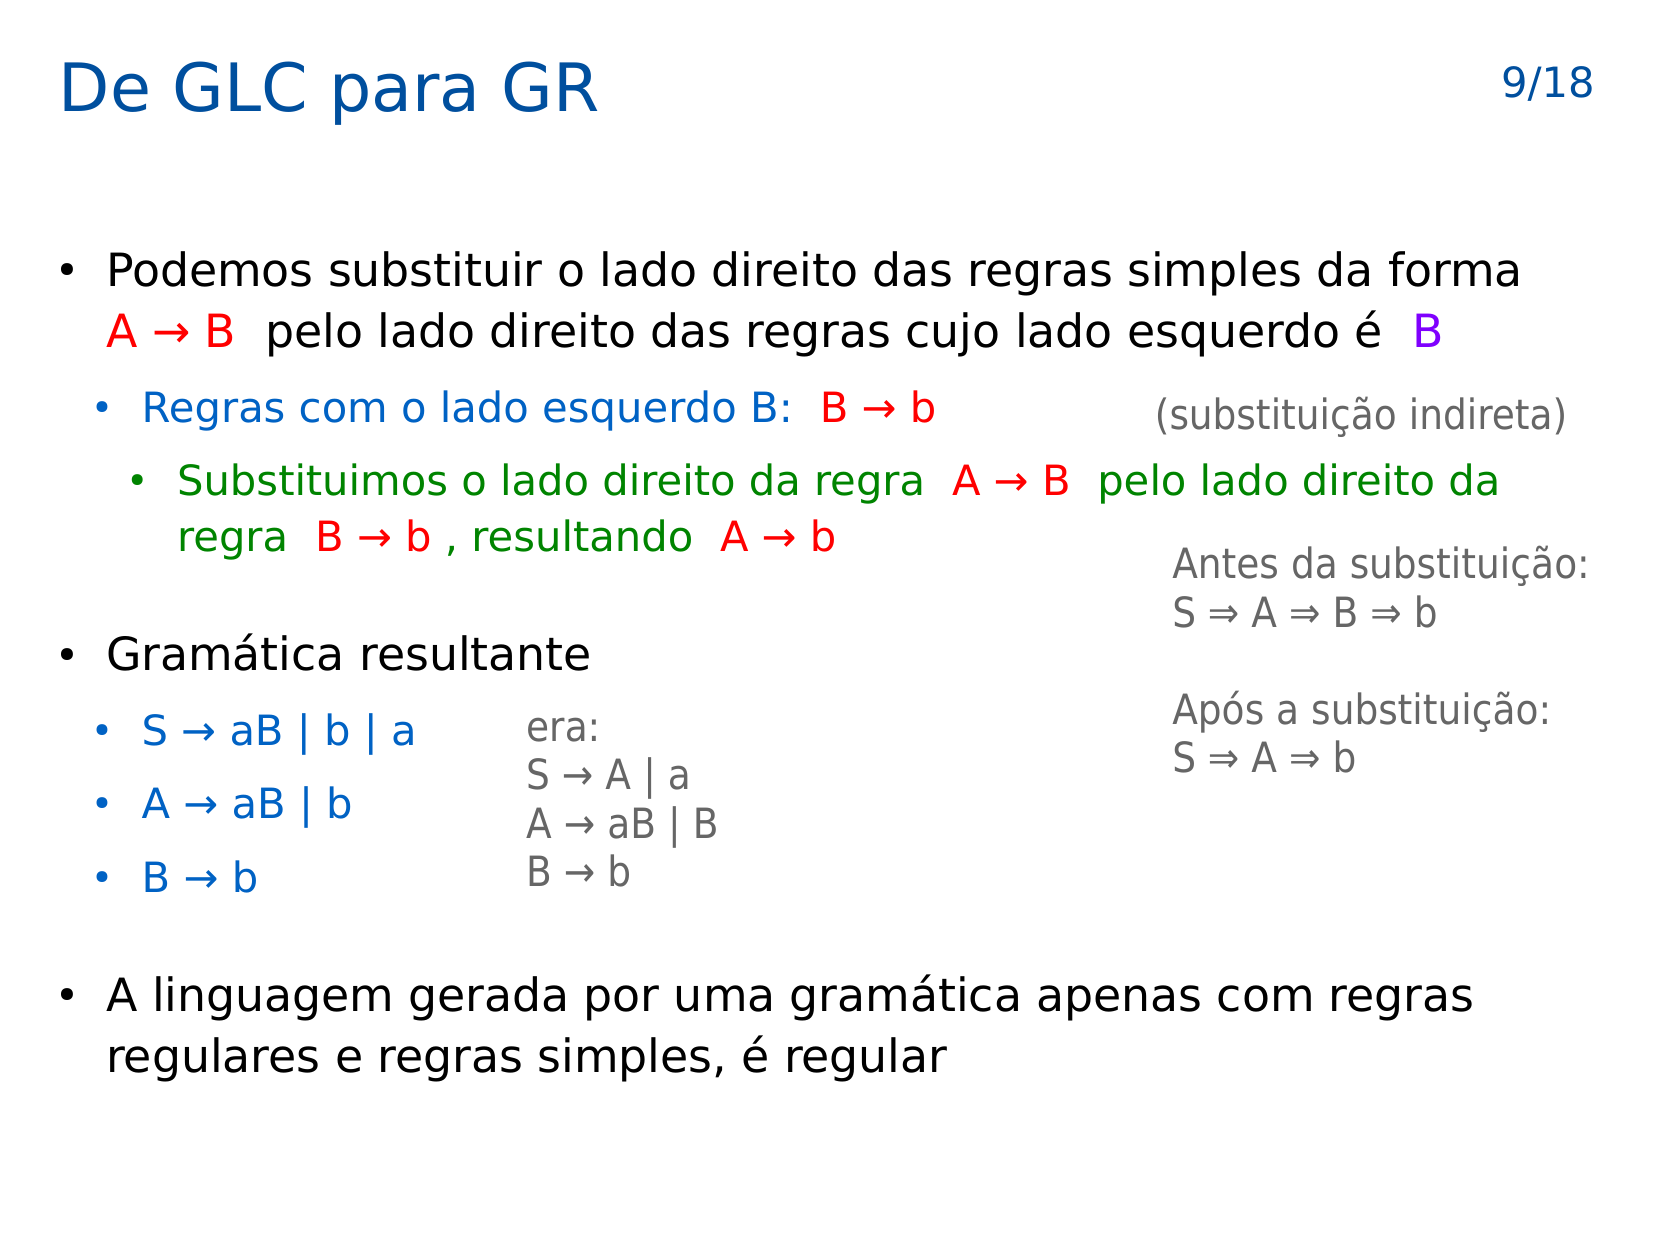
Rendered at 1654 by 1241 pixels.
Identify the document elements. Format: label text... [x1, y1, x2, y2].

list Podemos substituir o lado direito das regras simples da forma A → B pelo lado direito das regras cujo lado esquerdo é B Regras com o lado esquerdo B: B → b Substituimos o lado direito da regra A → B pelo lado direito da regra B → b , resultando A → b Gramática resultante S → aB | b | a A → aB | b B → b A linguagem gerada por uma gramática apenas com regras regulares e regras simples, é regular [59, 236, 1595, 1211]
text_box Antes da substituição: S ⇒ A ⇒ B ⇒ b Após a substituição: S ⇒ A ⇒ b [1157, 532, 1611, 790]
text_box (substituição indireta) [1139, 382, 1583, 447]
title De GLC para GR [59, 29, 1625, 148]
text_box era: S → A | a A → aB | B B → b [511, 694, 783, 904]
